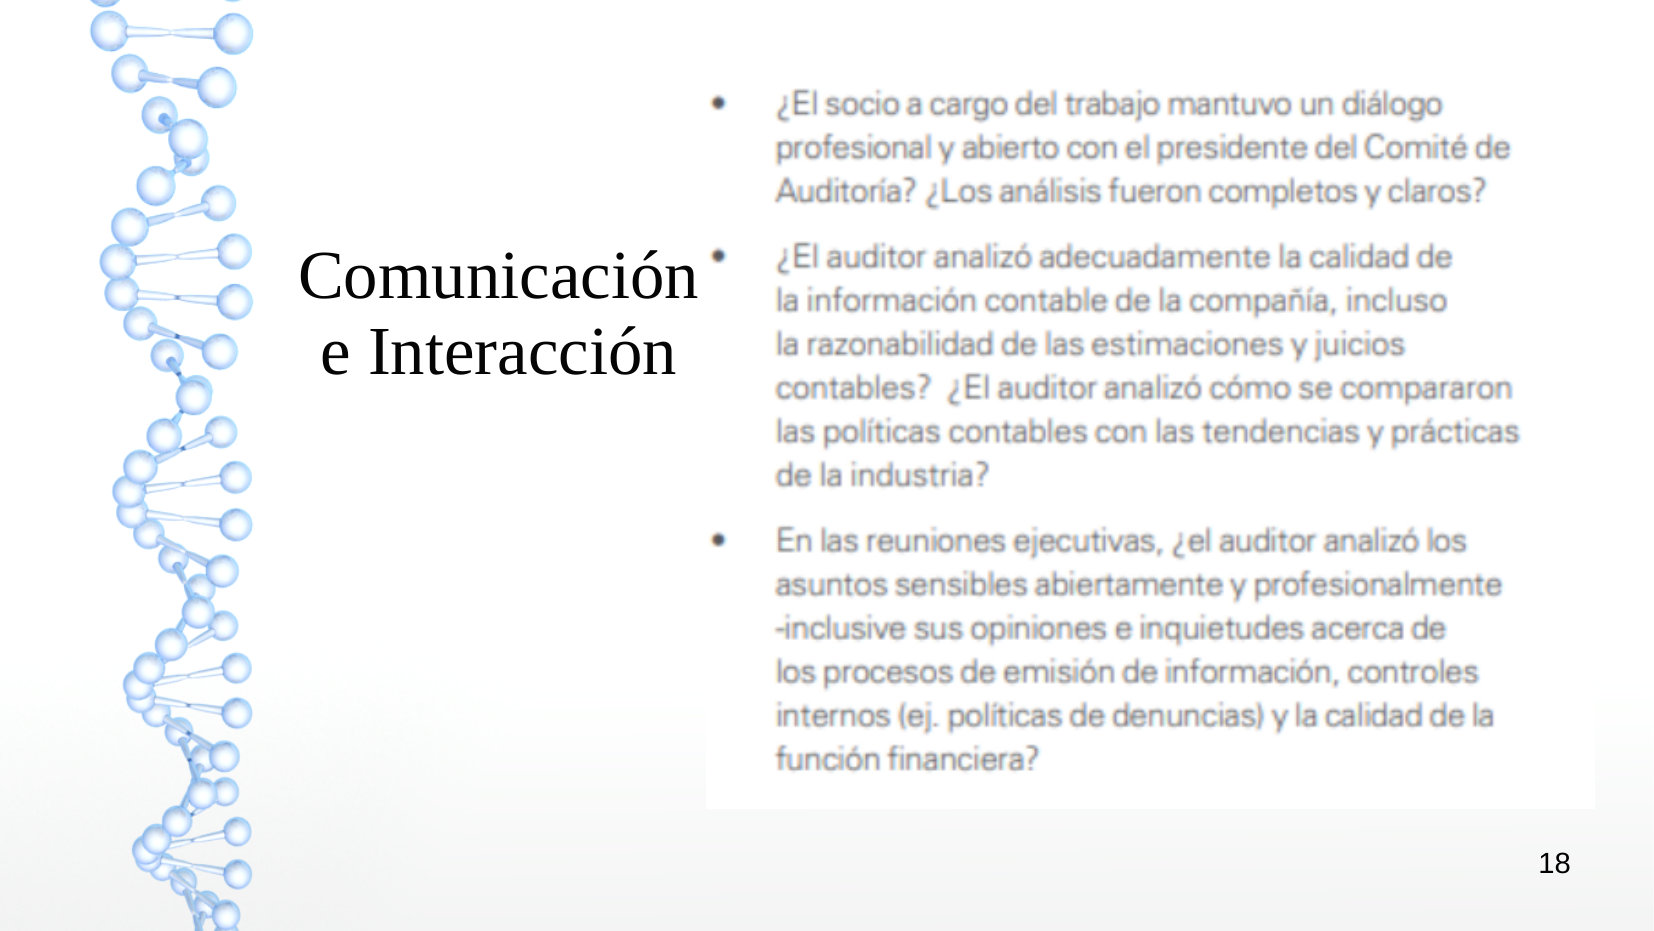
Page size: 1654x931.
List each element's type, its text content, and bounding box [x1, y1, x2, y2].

picture [0, 0, 1654, 931]
title Comunicación e Interacción [212, 236, 706, 390]
